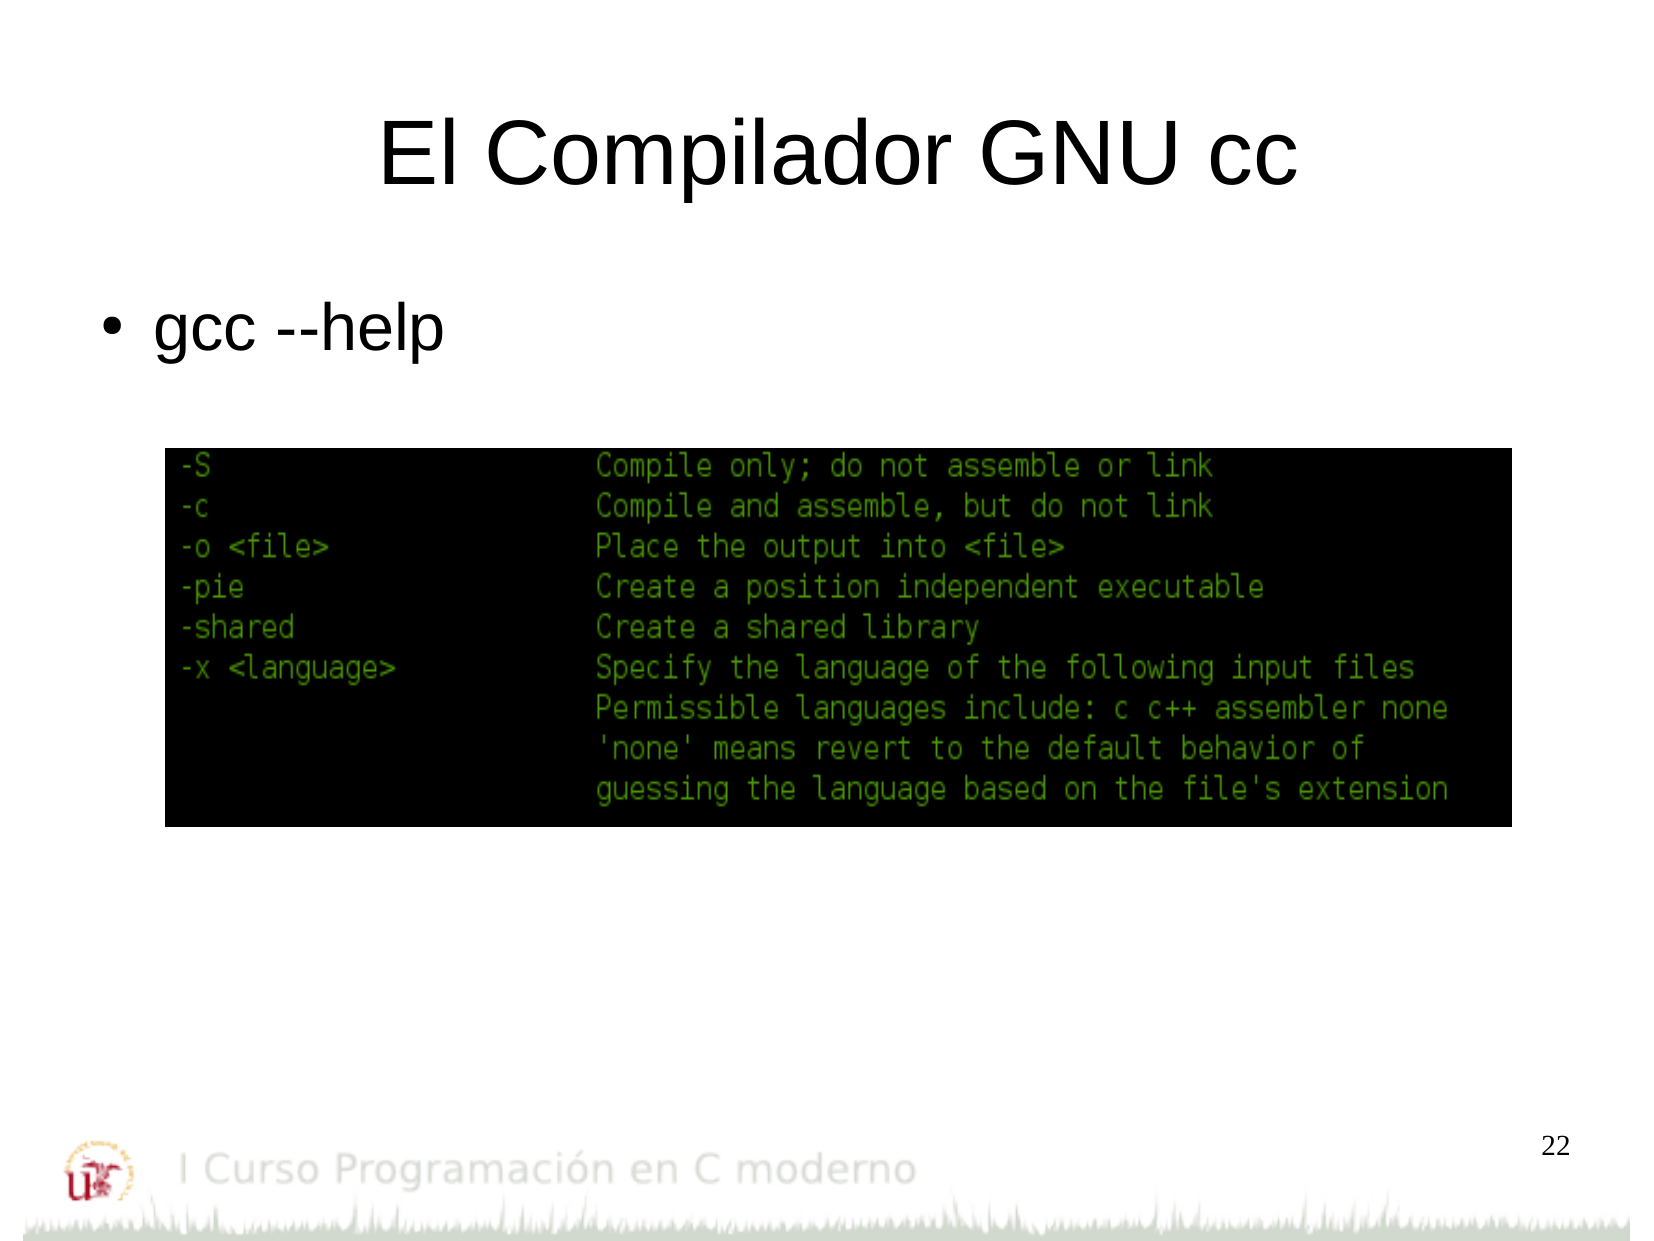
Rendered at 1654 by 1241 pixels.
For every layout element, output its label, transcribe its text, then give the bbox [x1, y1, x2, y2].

picture [23, 1136, 1630, 1241]
title El Compilador GNU cc [82, 49, 1571, 257]
picture [165, 448, 1512, 827]
list gcc --help [82, 290, 1538, 449]
